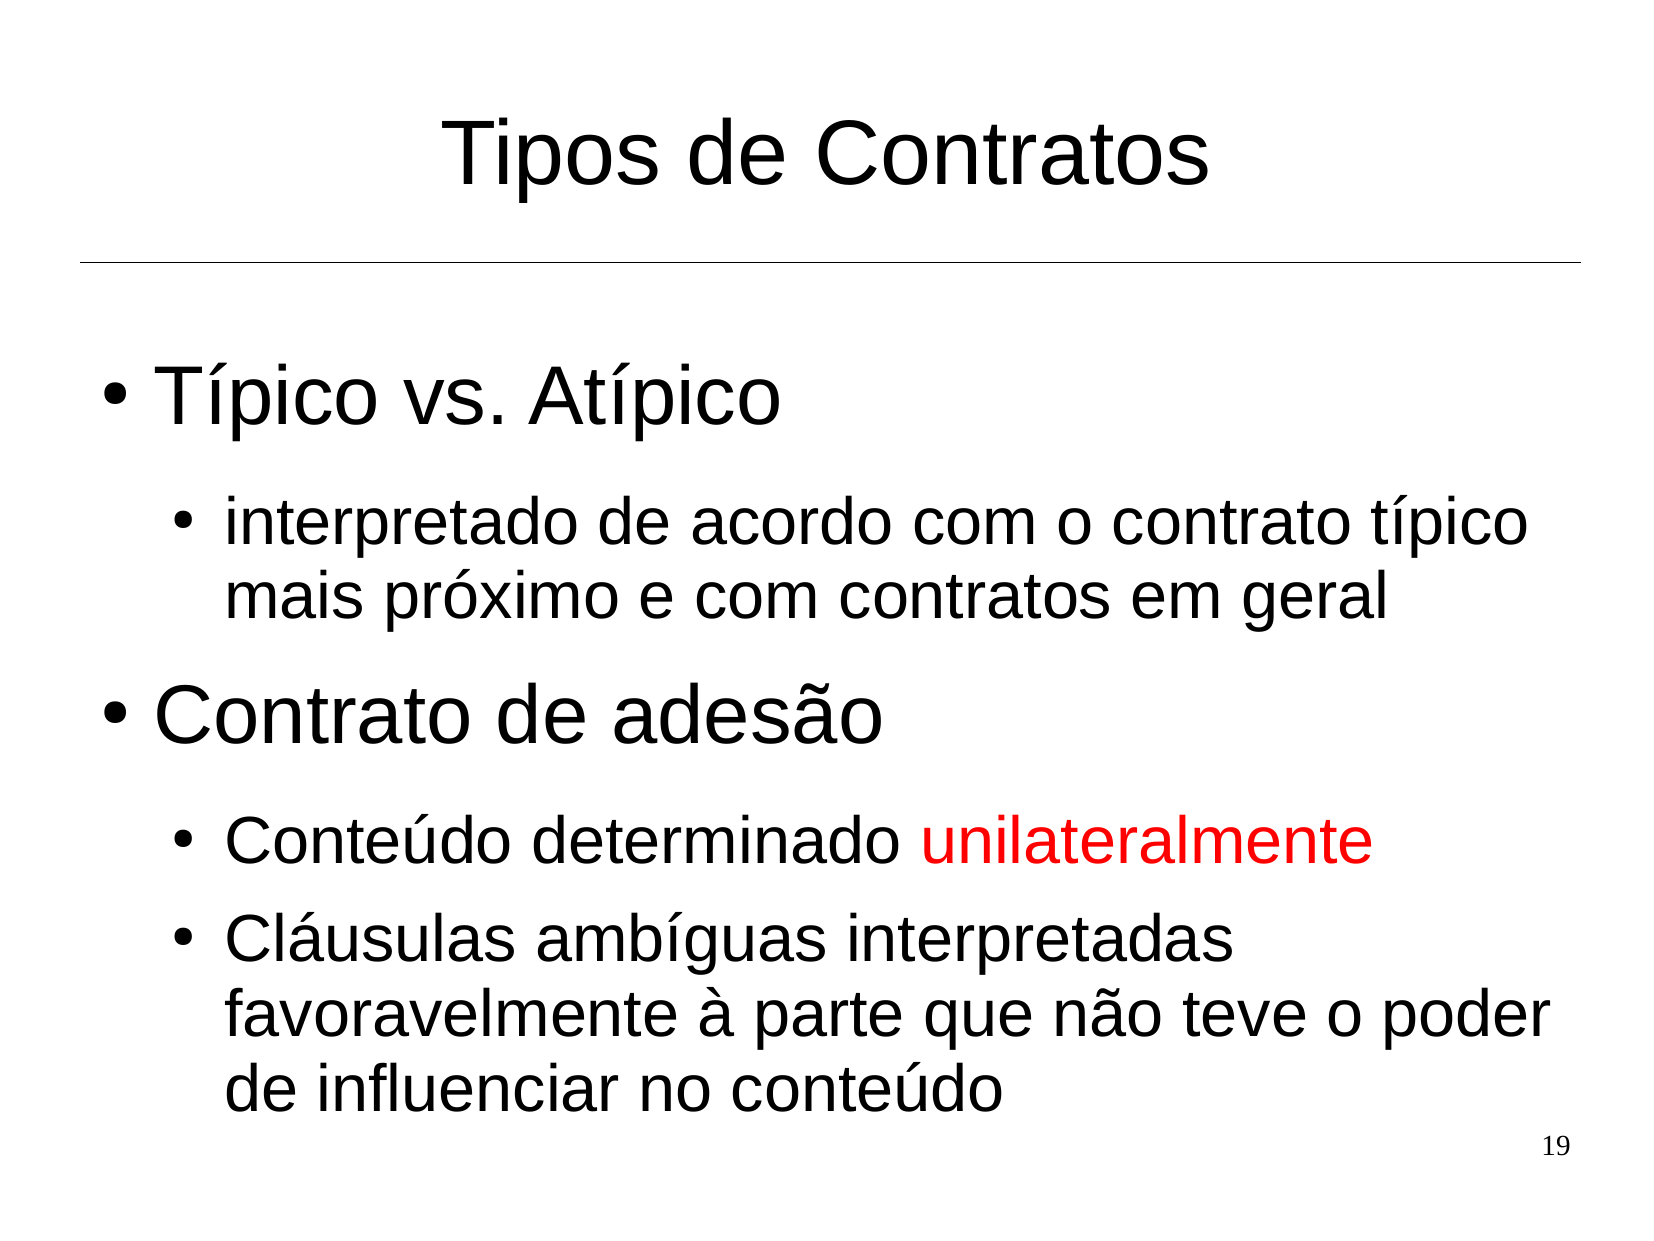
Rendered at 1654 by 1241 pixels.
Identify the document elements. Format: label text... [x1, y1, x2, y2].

title Tipos de Contratos [82, 56, 1571, 250]
list Típico vs. Atípico interpretado de acordo com o contrato típico mais próximo e com contratos em geral Contrato de adesão Conteúdo determinado unilateralmente Cláusulas ambíguas interpretadas favoravelmente à parte que não teve o poder de influenciar no conteúdo [82, 349, 1571, 1095]
